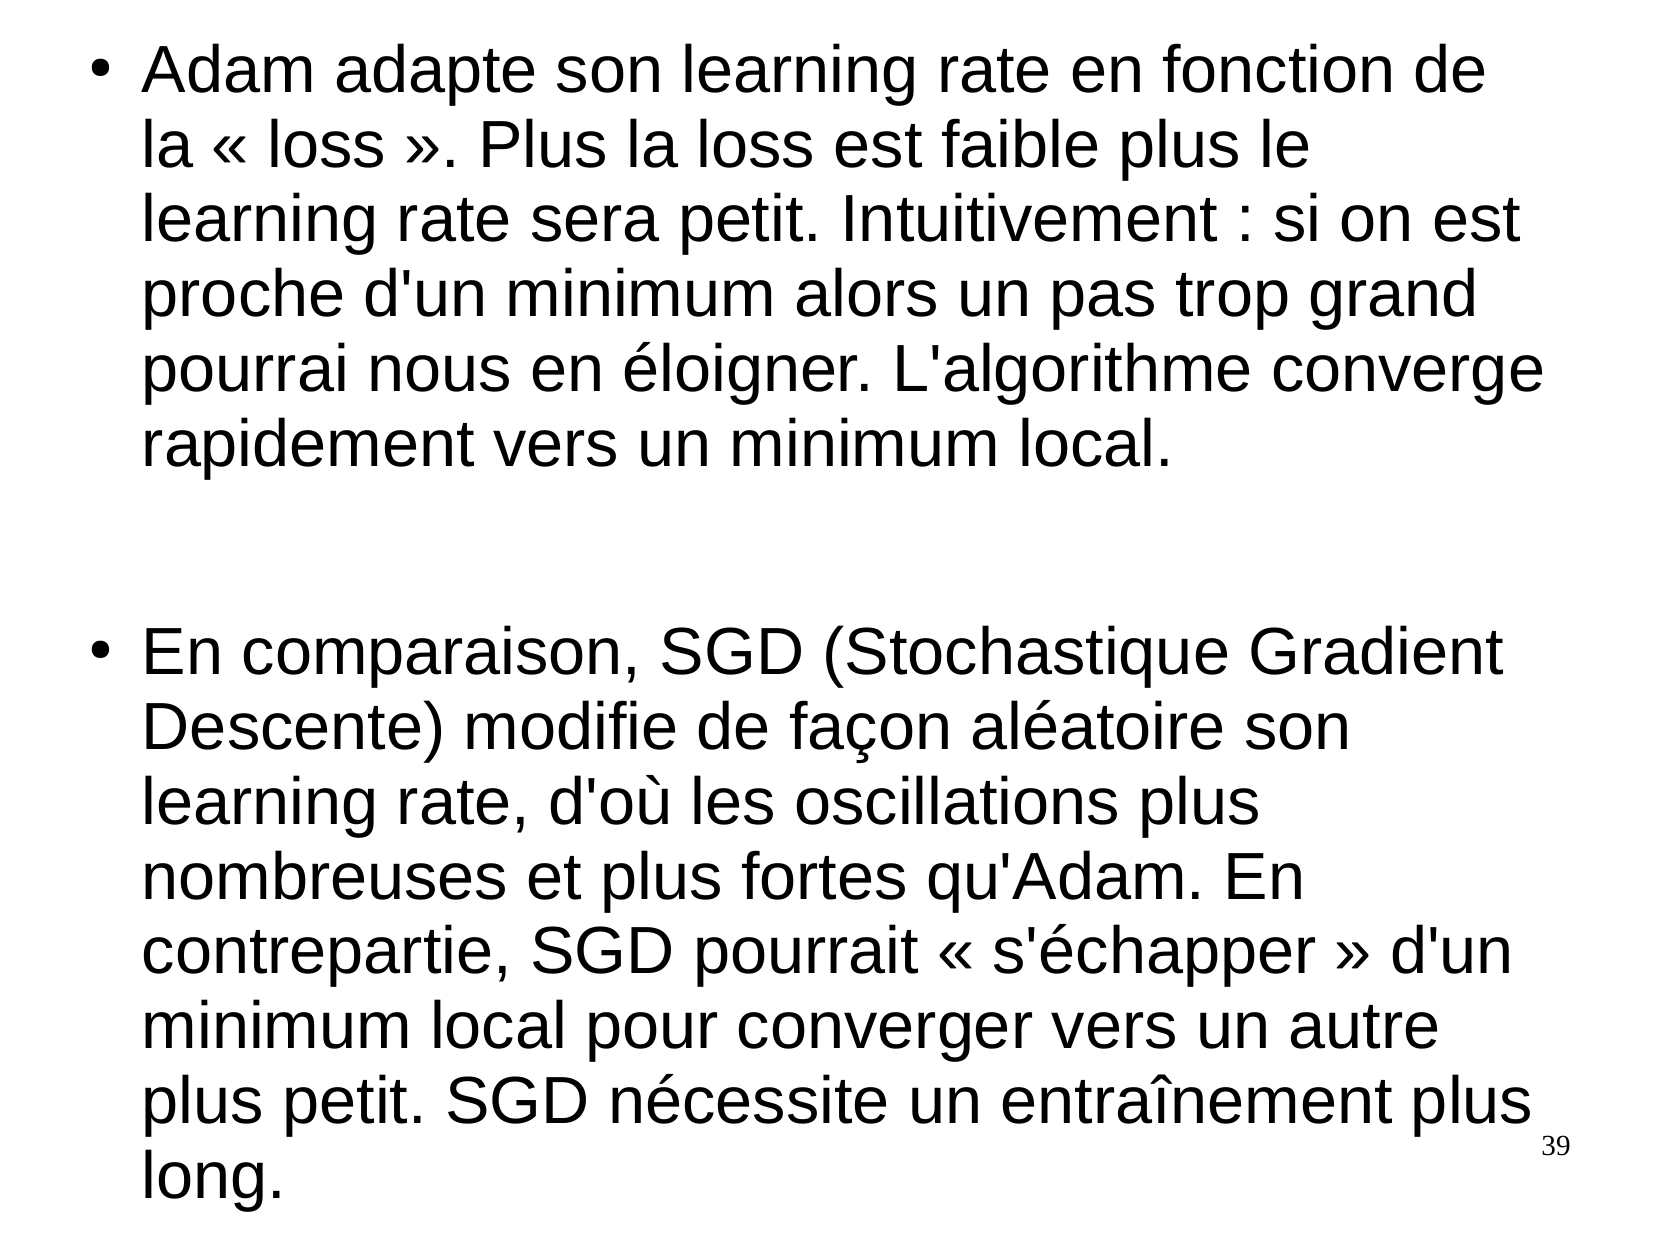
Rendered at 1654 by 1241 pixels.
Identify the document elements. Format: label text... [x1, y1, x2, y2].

list Adam adapte son learning rate en fonction de la « loss ». Plus la loss est faible plus le learning rate sera petit. Intuitivement : si on est proche d'un minimum alors un pas trop grand pourrai nous en éloigner. L'algorithme converge rapidement vers un minimum local. En comparaison, SGD (Stochastique Gradient Descente) modifie de façon aléatoire son learning rate, d'où les oscillations plus nombreuses et plus fortes qu'Adam. En contrepartie, SGD pourrait « s'échapper » d'un minimum local pour converger vers un autre plus petit. SGD nécessite un entraînement plus long. [70, 31, 1560, 1213]
